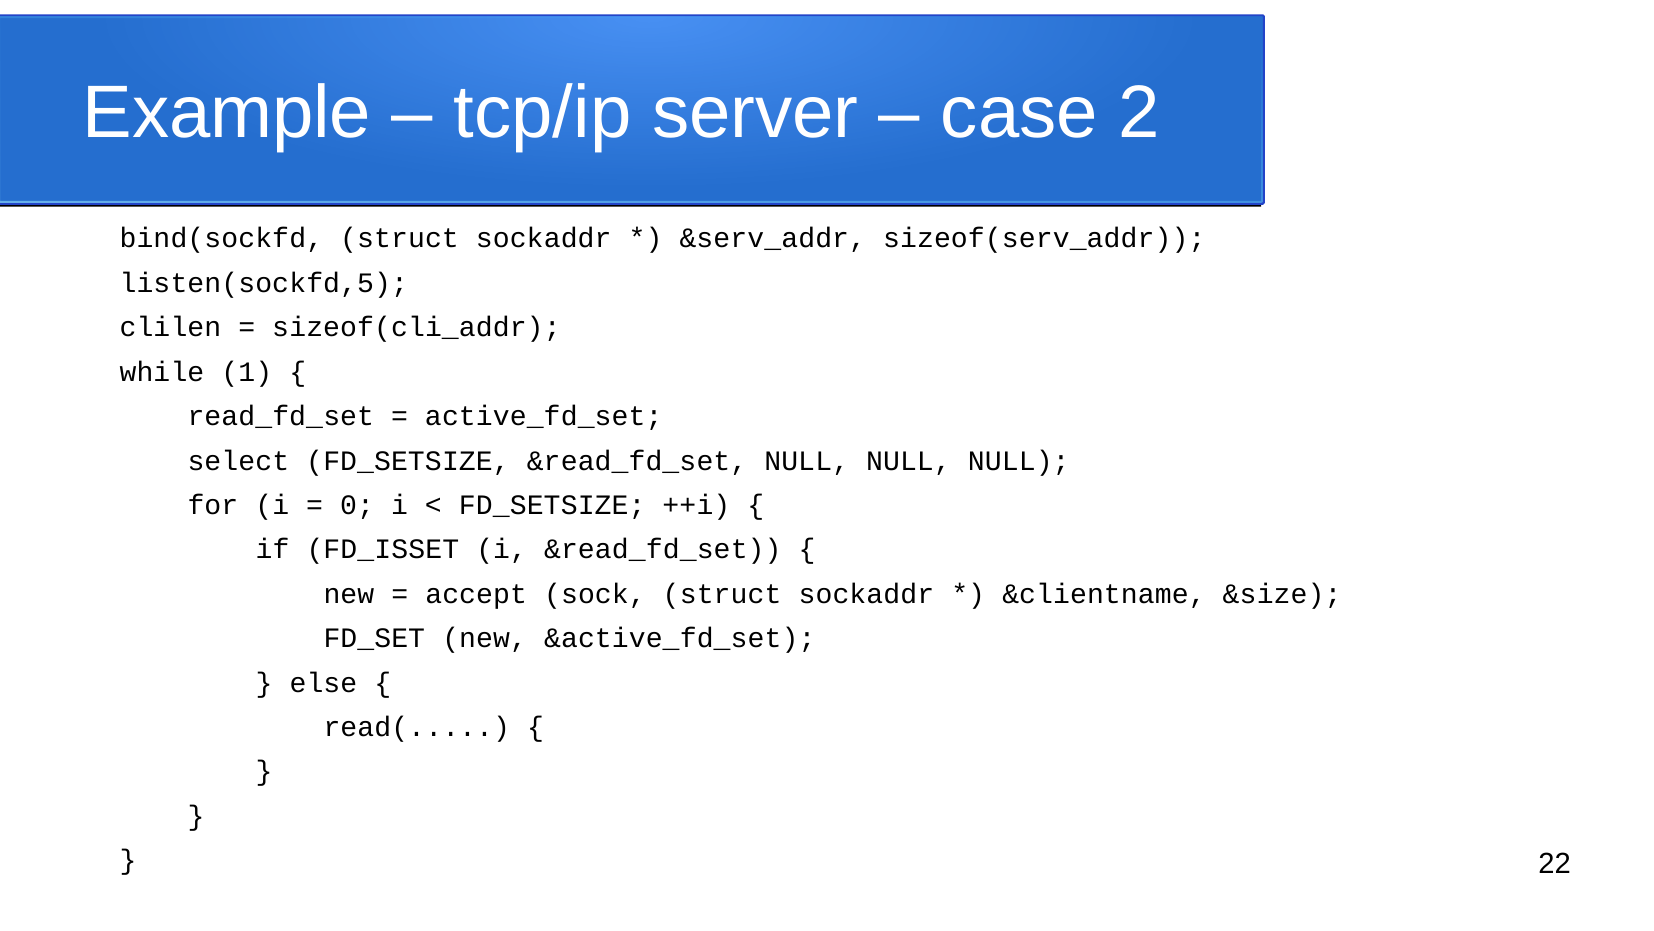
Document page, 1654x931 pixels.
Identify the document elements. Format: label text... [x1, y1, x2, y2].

list bind(sockfd, (struct sockaddr *) &serv_addr, sizeof(serv_addr)); listen(sockfd,5); clilen = sizeof(cli_addr); while (1) { read_fd_set = active_fd_set; select (FD_SETSIZE, &read_fd_set, NULL, NULL, NULL); for (i = 0; i < FD_SETSIZE; ++i) { if (FD_ISSET (i, &read_fd_set)) { new = accept (sock, (struct sockaddr *) &clientname, &size); FD_SET (new, &active_fd_set); } else { read(.....) { } } } [82, 224, 1571, 886]
title Example – tcp/ip server – case 2 [82, 35, 1235, 189]
